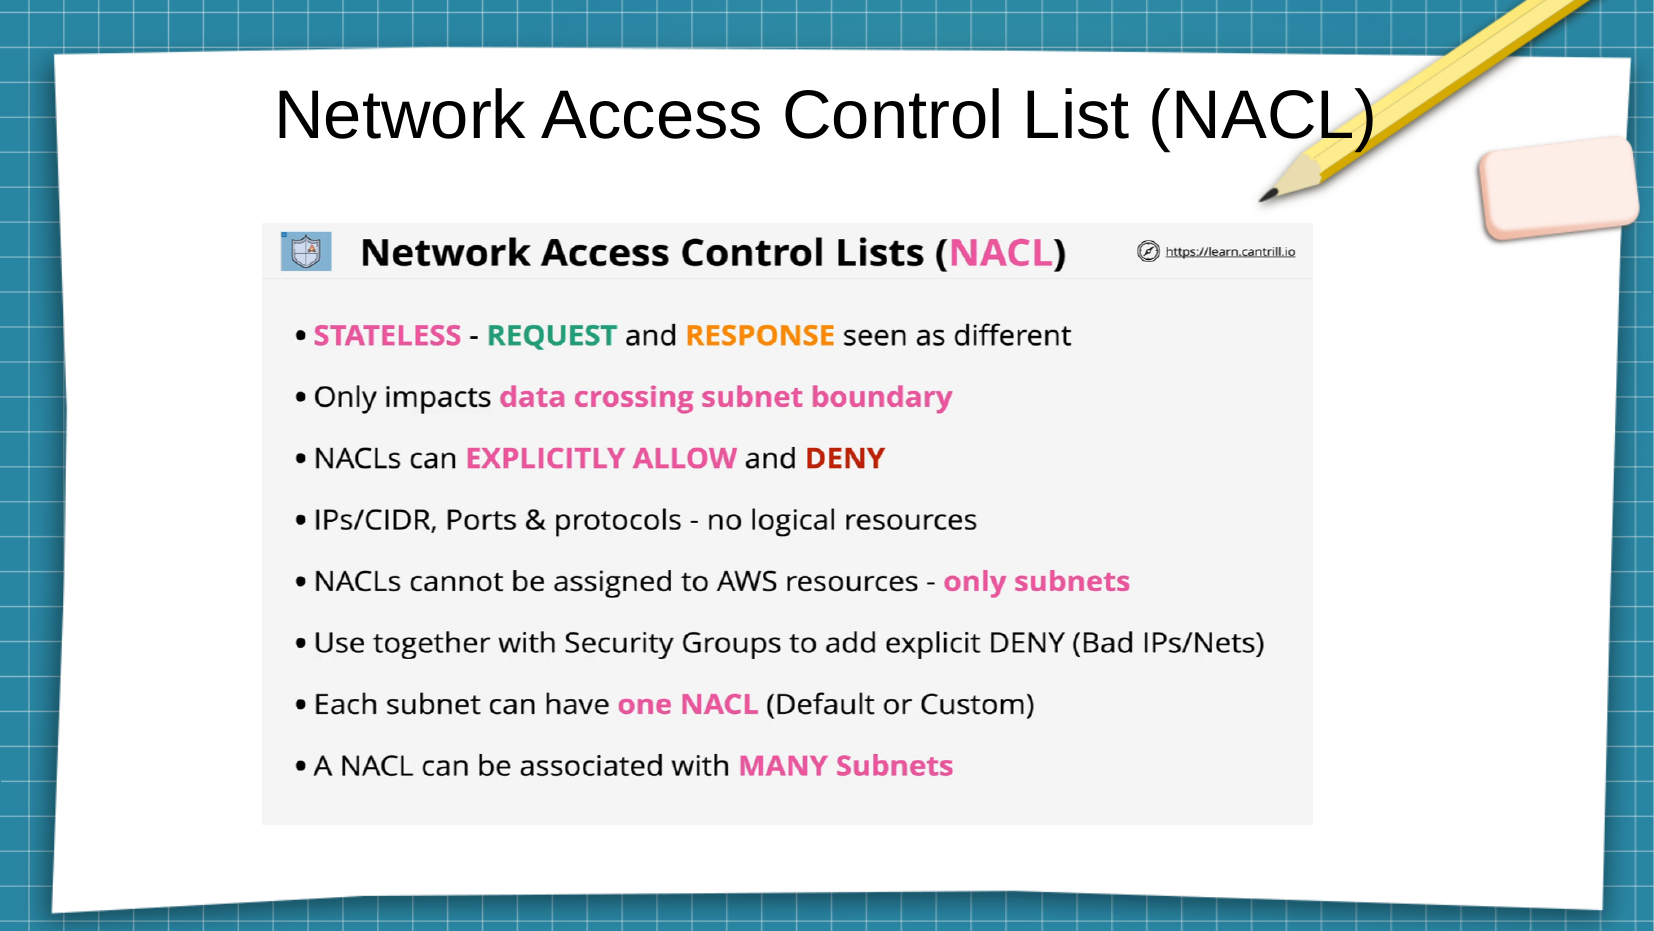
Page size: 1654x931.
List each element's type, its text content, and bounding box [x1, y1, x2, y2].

title Network Access Control List (NACL) [82, 37, 1571, 193]
picture [0, 0, 1654, 931]
